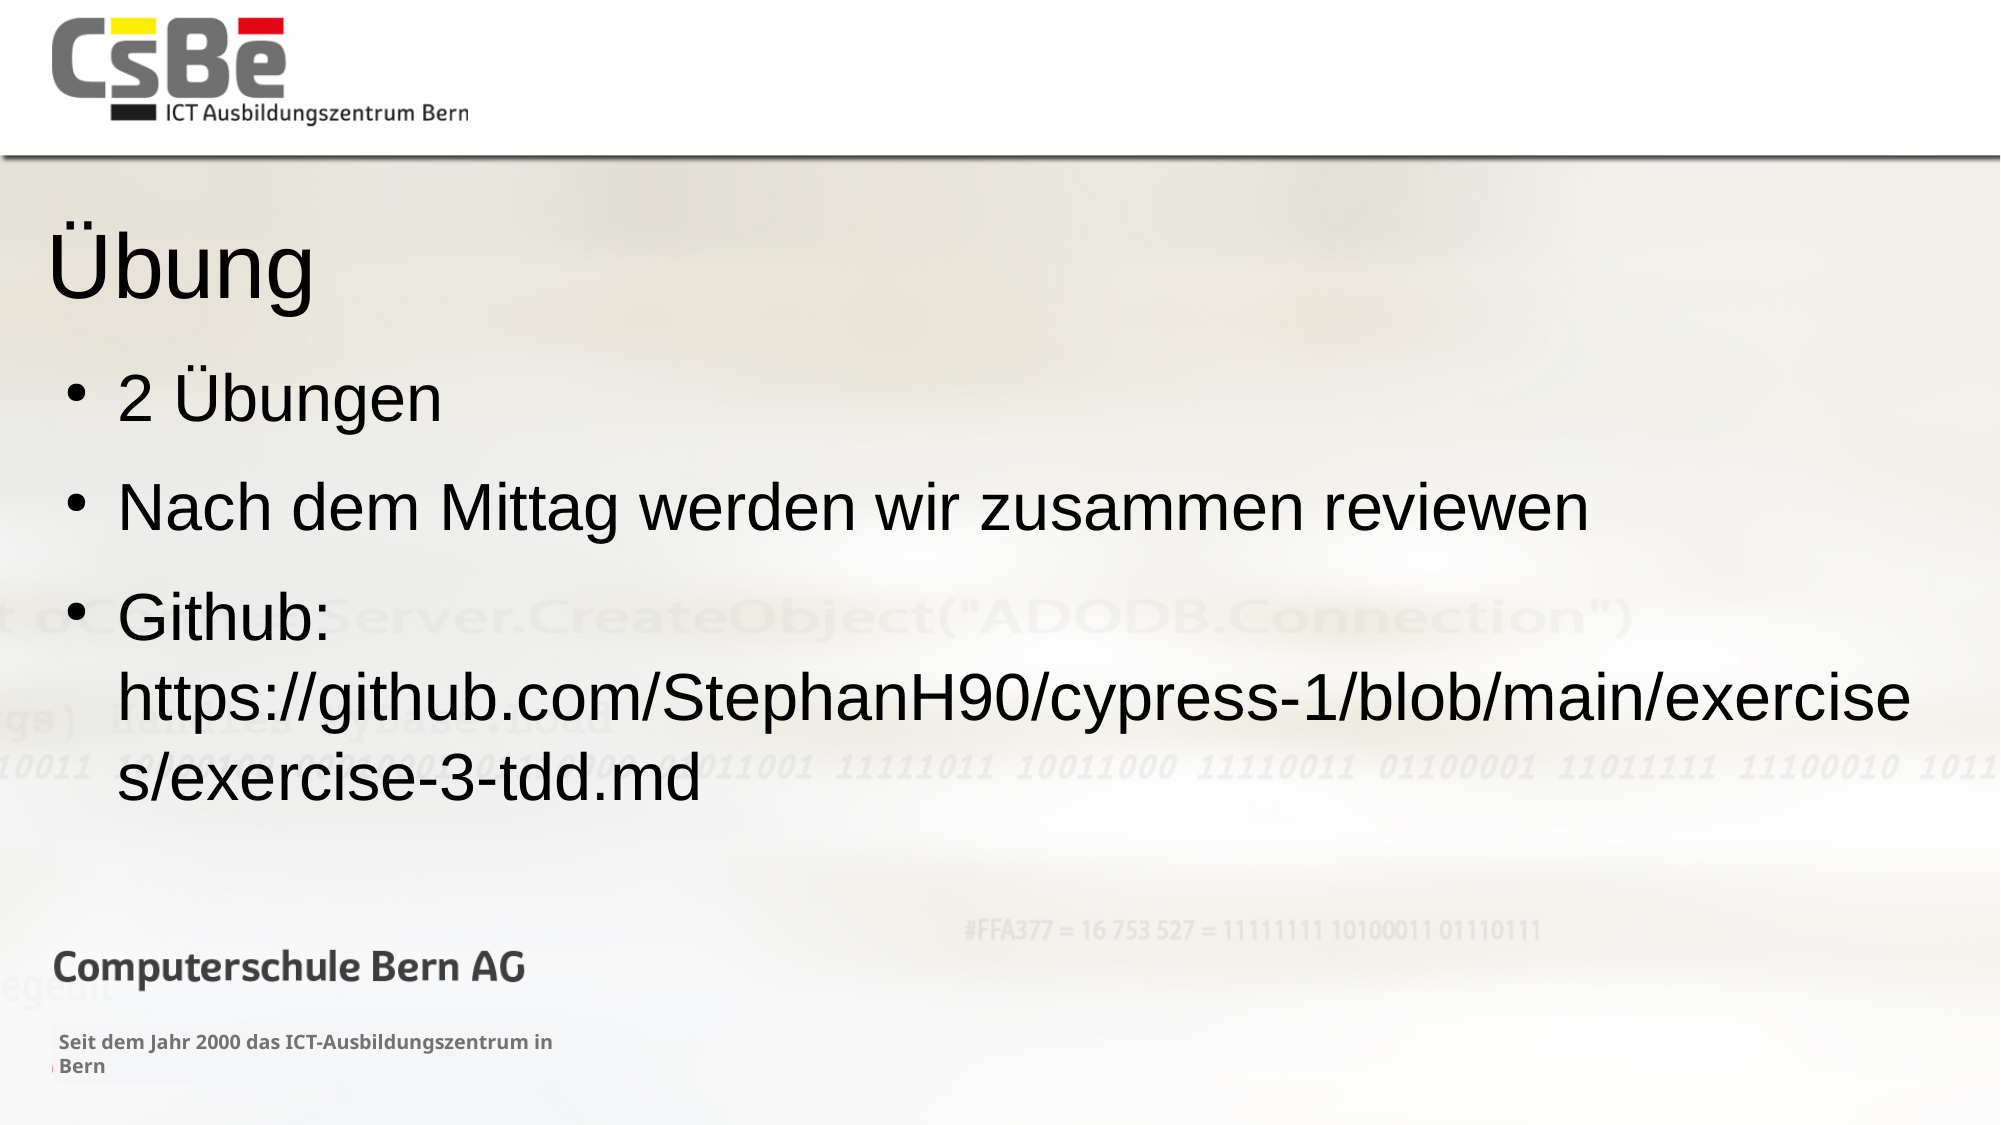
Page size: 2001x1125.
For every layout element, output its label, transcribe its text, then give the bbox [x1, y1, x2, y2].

picture [0, 0, 2001, 1125]
list Übung [46, 206, 1920, 355]
list 2 Übungen Nach dem Mittag werden wir zusammen reviewen Github: https://github.com/StephanH90/cypress-1/blob/main/exercises/exercise-3-tdd.md [46, 355, 1920, 886]
